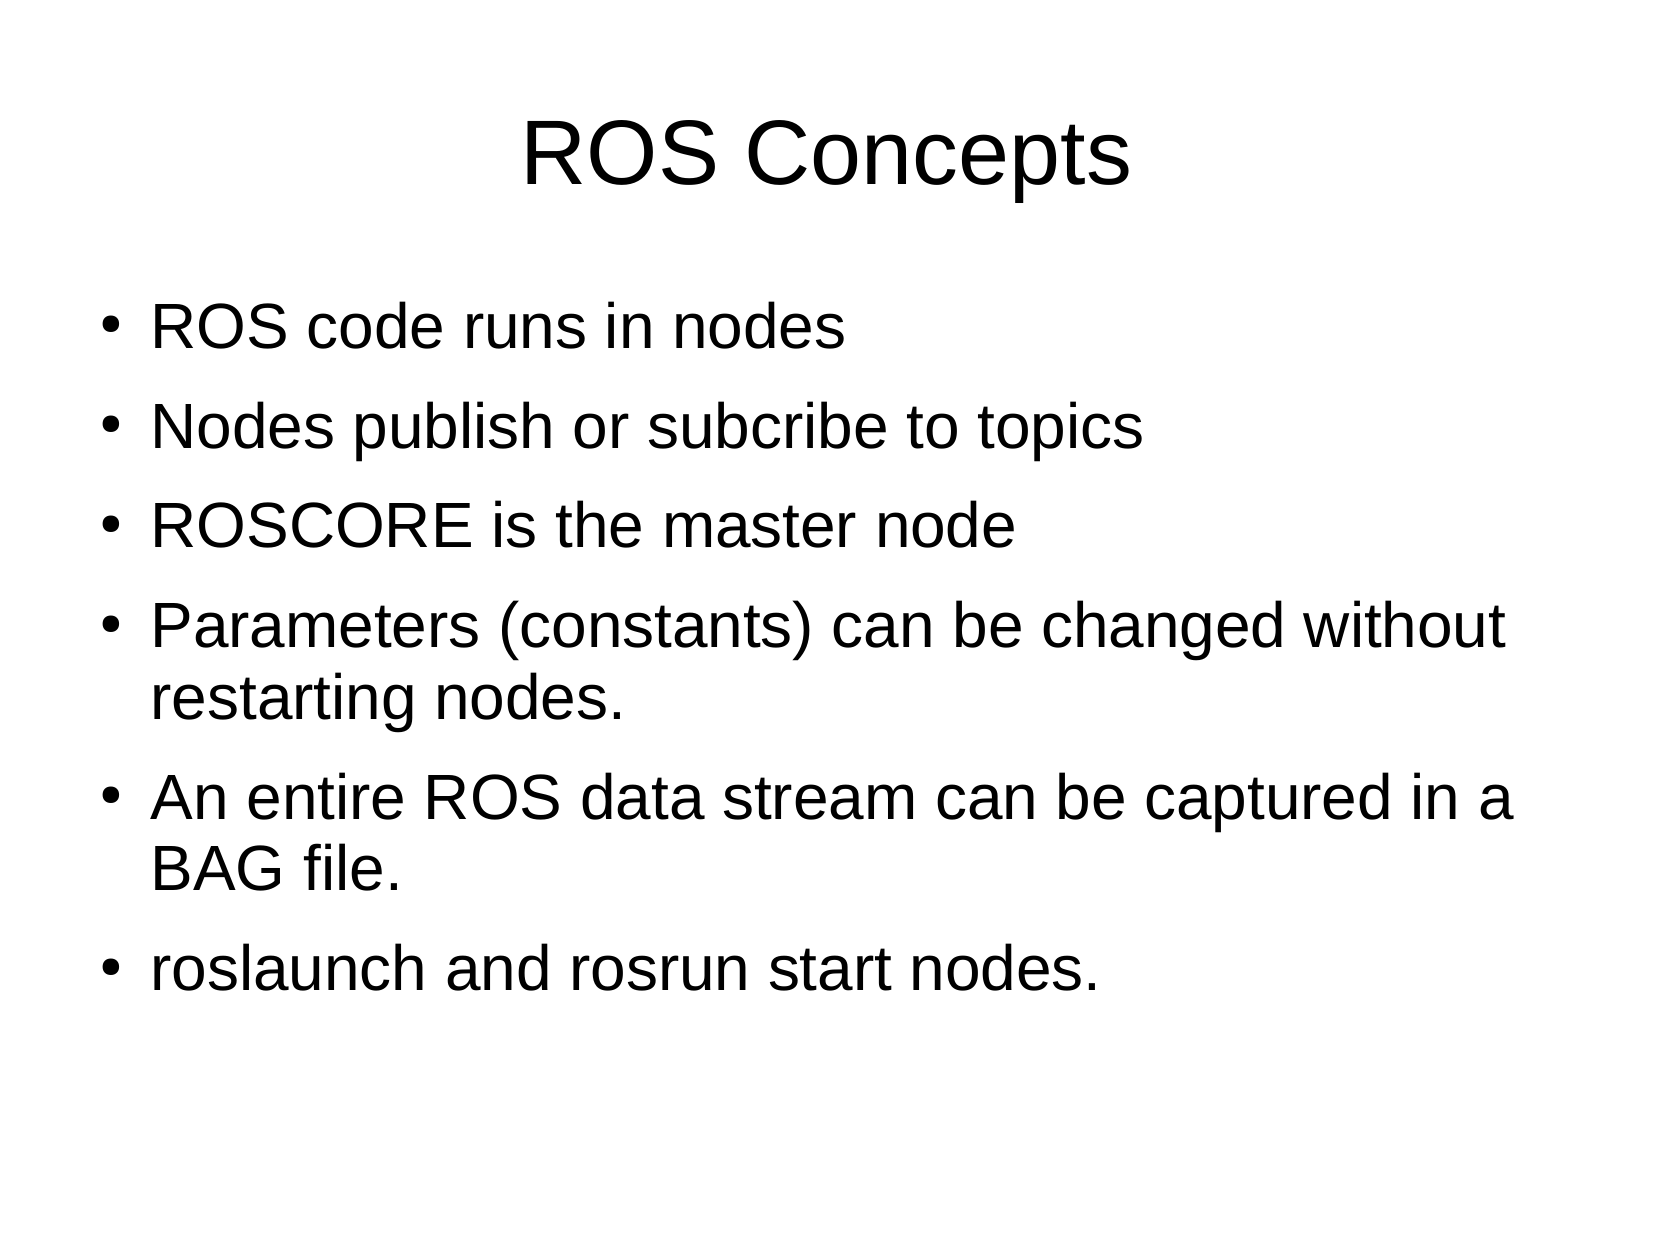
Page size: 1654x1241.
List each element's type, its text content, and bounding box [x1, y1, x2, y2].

list ROS code runs in nodes Nodes publish or subcribe to topics ROSCORE is the master node Parameters (constants) can be changed without restarting nodes. An entire ROS data stream can be captured in a BAG file. roslaunch and rosrun start nodes. [82, 290, 1571, 1010]
title ROS Concepts [82, 49, 1571, 257]
